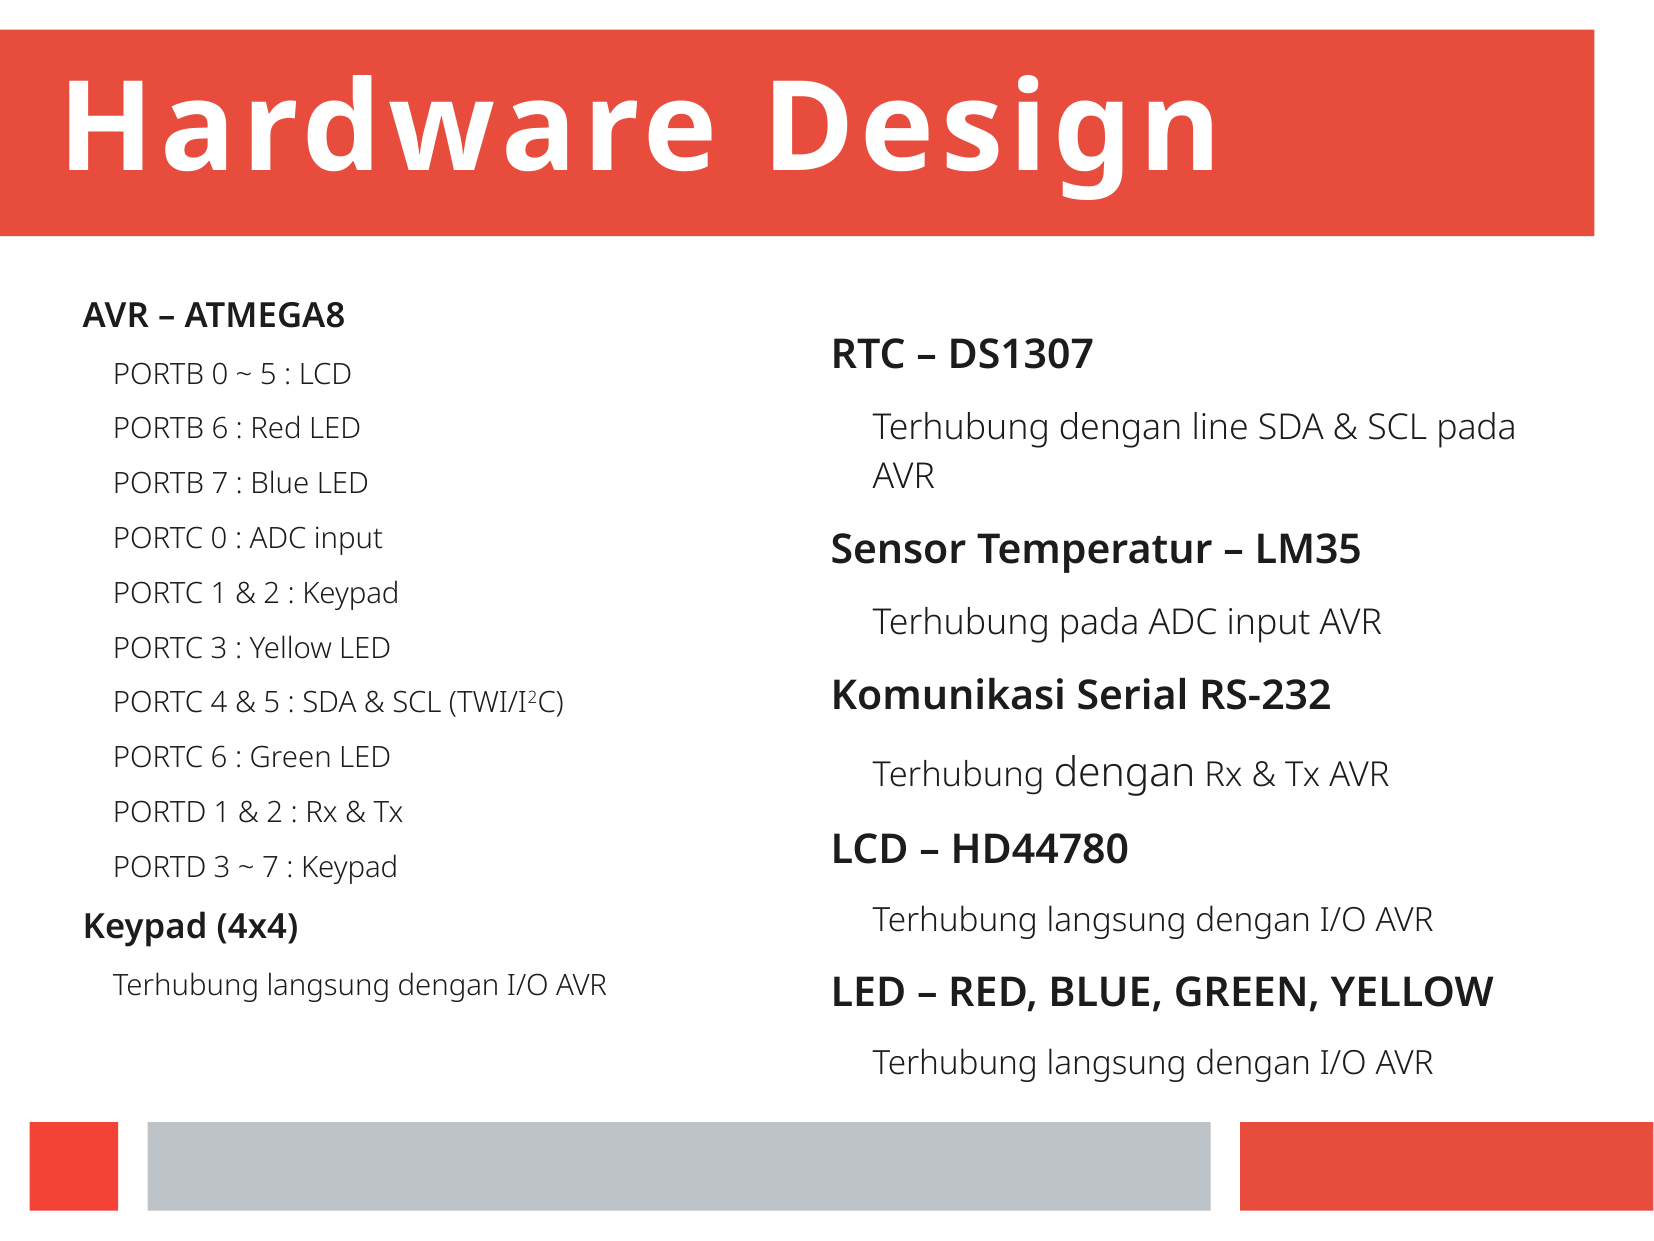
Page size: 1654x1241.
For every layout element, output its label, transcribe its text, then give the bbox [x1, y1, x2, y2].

list AVR – ATMEGA8 PORTB 0 ~ 5 : LCD PORTB 6 : Red LED PORTB 7 : Blue LED PORTC 0 : ADC input PORTC 1 & 2 : Keypad PORTC 3 : Yellow LED PORTC 4 & 5 : SDA & SCL (TWI/I2C) PORTC 6 : Green LED PORTD 1 & 2 : Rx & Tx PORTD 3 ~ 7 : Keypad Keypad (4x4) Terhubung langsung dengan I/O AVR [82, 290, 809, 1010]
list RTC – DS1307 Terhubung dengan line SDA & SCL pada AVR Sensor Temperatur – LM35 Terhubung pada ADC input AVR Komunikasi Serial RS-232 Terhubung dengan Rx & Tx AVR LCD – HD44780 Terhubung langsung dengan I/O AVR LED – RED, BLUE, GREEN, YELLOW Terhubung langsung dengan I/O AVR [830, 324, 1566, 1093]
title Hardware Design [59, 59, 1595, 207]
